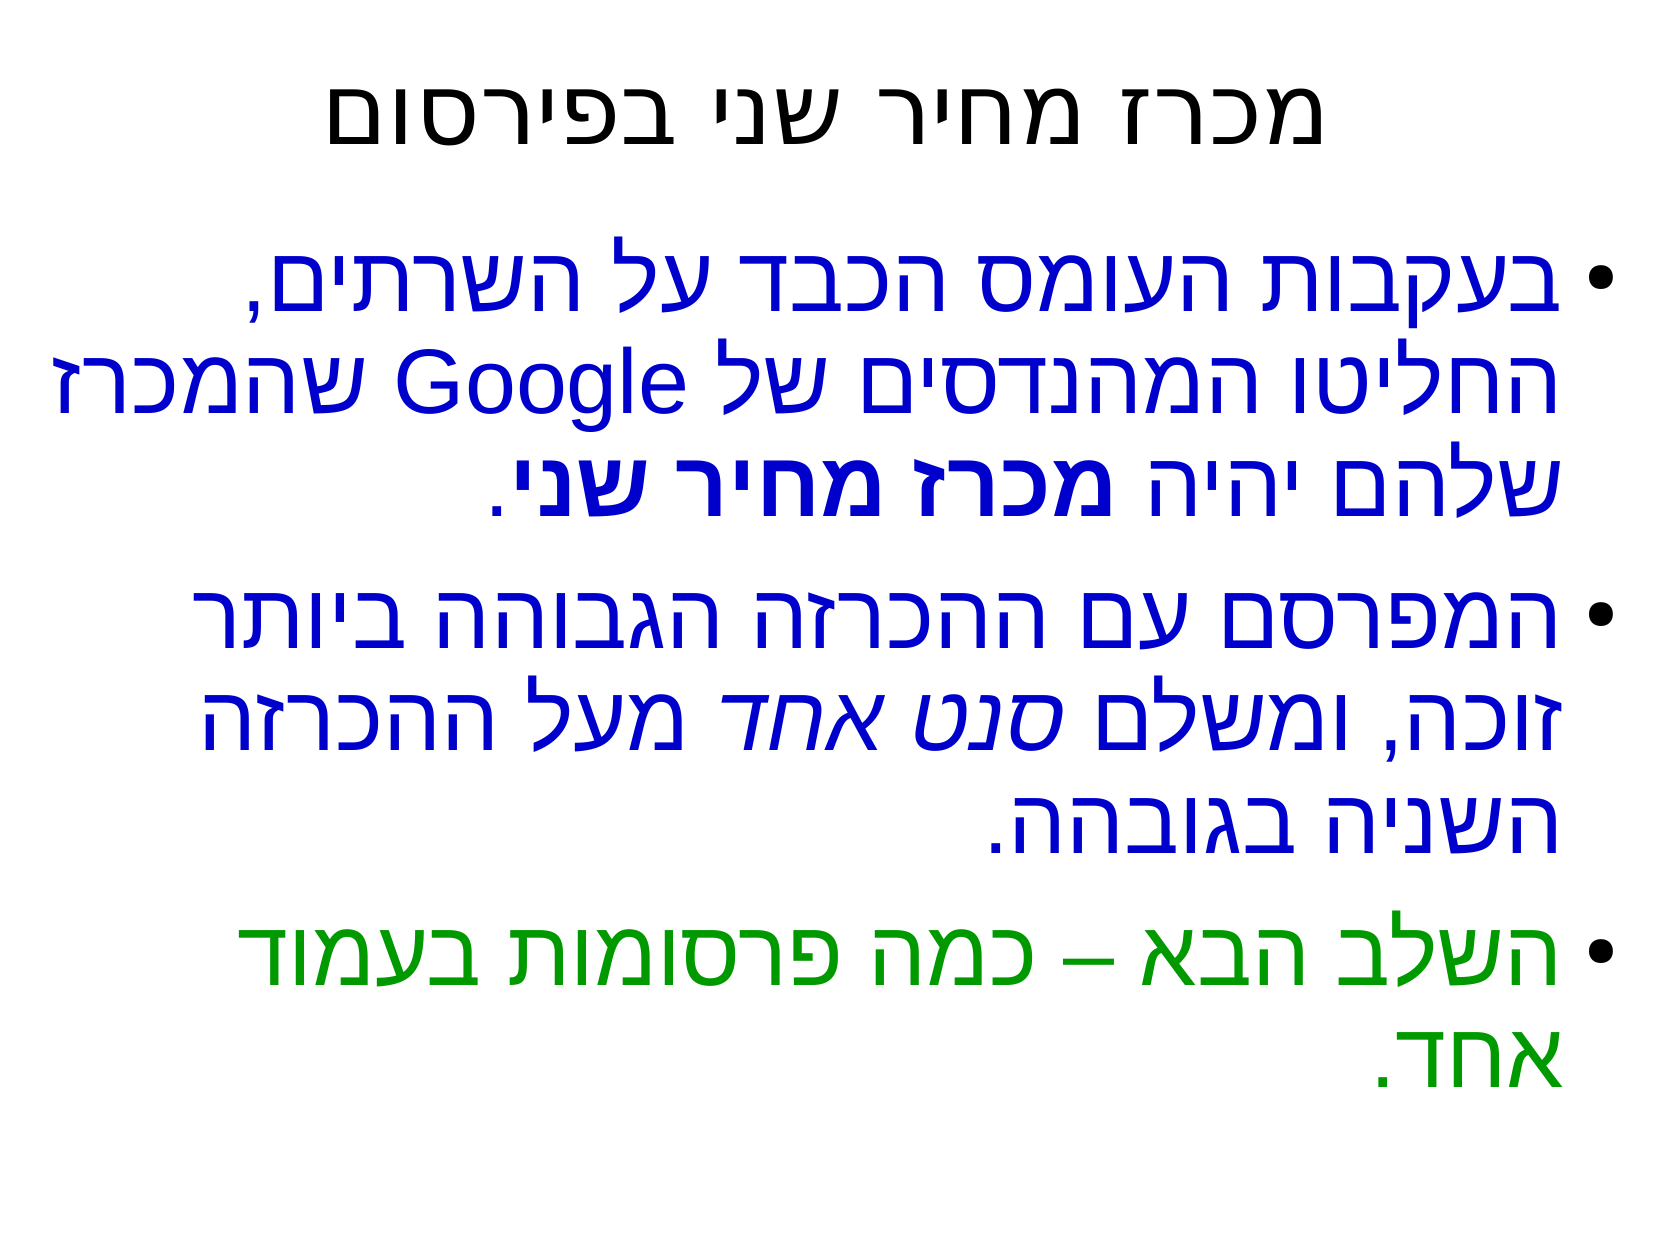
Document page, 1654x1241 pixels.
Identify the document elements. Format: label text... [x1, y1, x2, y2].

list בעקבות העומס הכבד על השרתים, החליטו המהנדסים של Google שהמכרז שלהם יהיה מכרז מחיר שני. המפרסם עם ההכרזה הגבוהה ביותר זוכה, ומשלם סנט אחד מעל ההכרזה השניה בגובהה. השלב הבא – כמה פרסומות בעמוד אחד. [27, 228, 1636, 1241]
title מכרז מחיר שני בפירסום [0, 0, 1654, 226]
